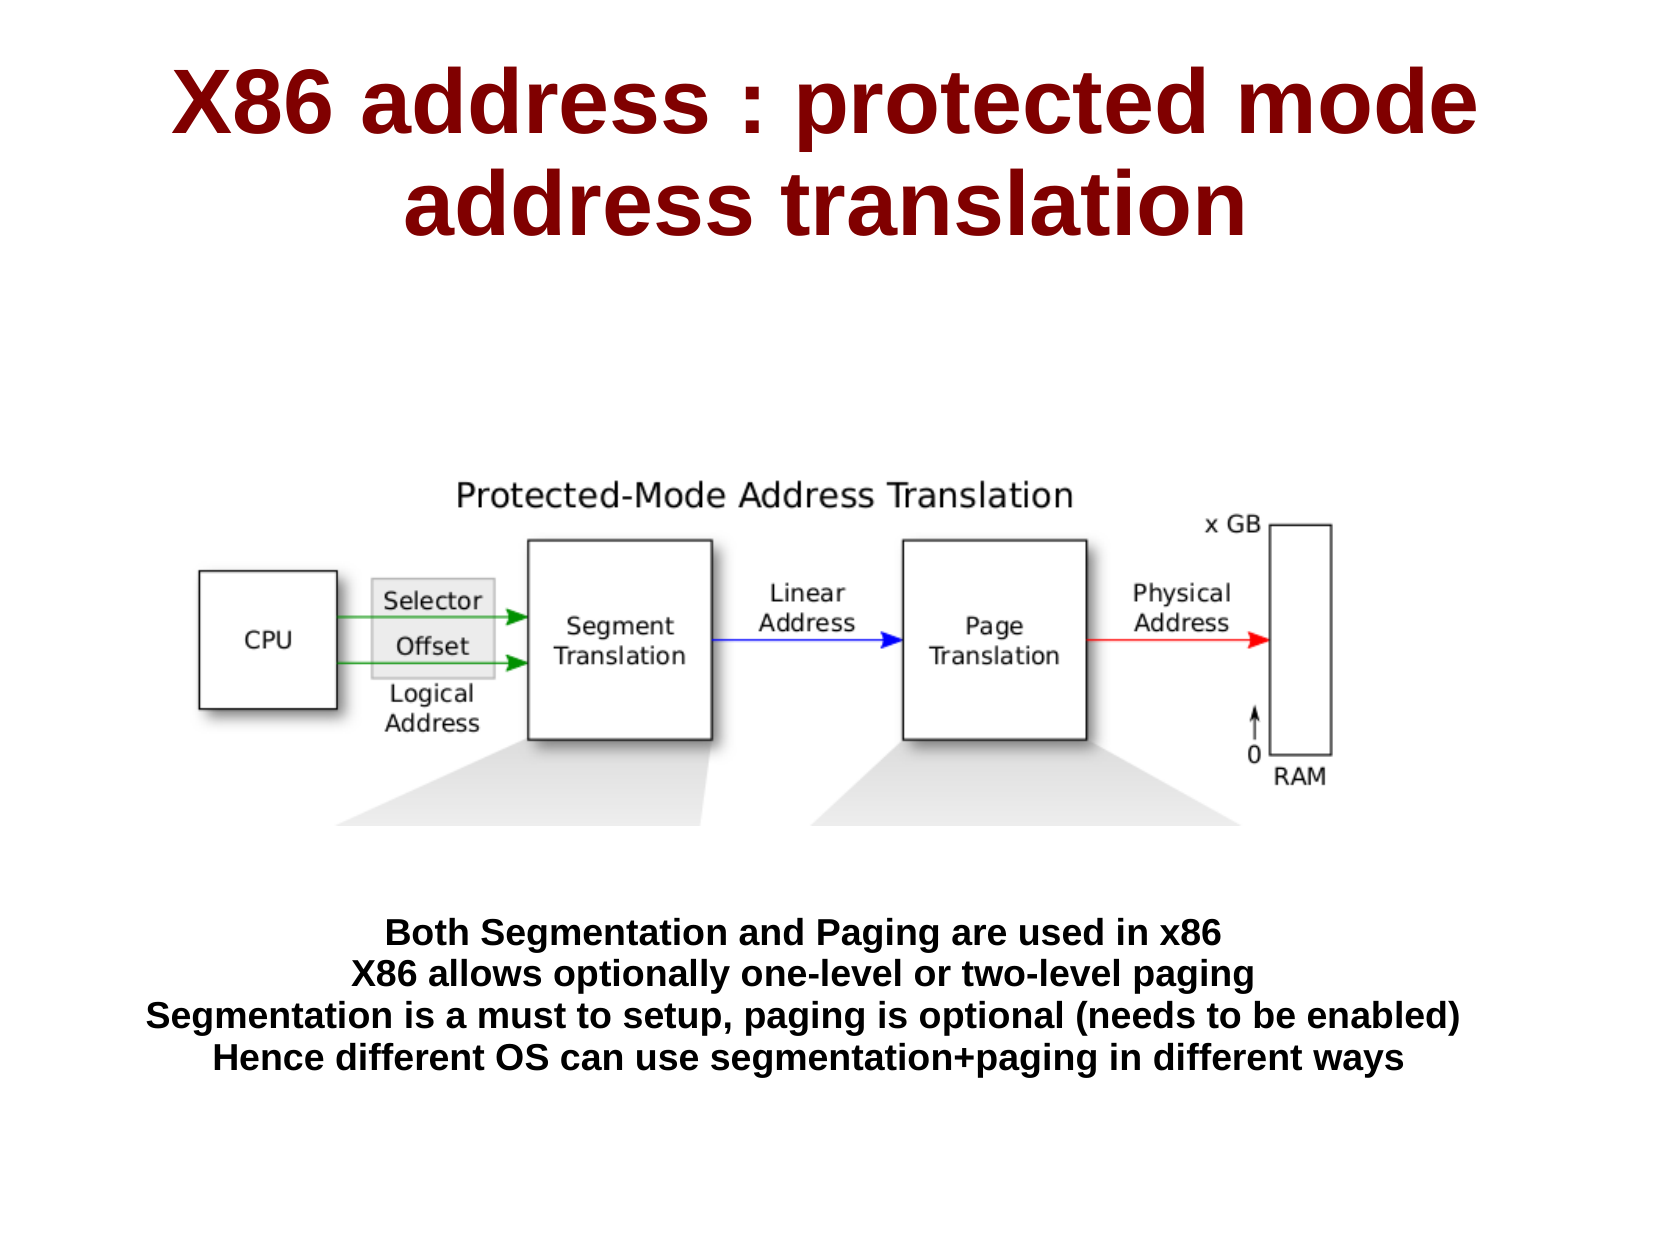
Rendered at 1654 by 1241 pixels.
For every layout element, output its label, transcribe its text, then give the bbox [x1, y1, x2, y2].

text_box Both Segmentation and Paging are used in x86 X86 allows optionally one-level or two-level paging Segmentation is a must to setup, paging is optional (needs to be enabled) Hence different OS can use segmentation+paging in different ways [129, 903, 1489, 1129]
picture [141, 448, 1394, 826]
title X86 address : protected mode address translation [82, 49, 1571, 257]
